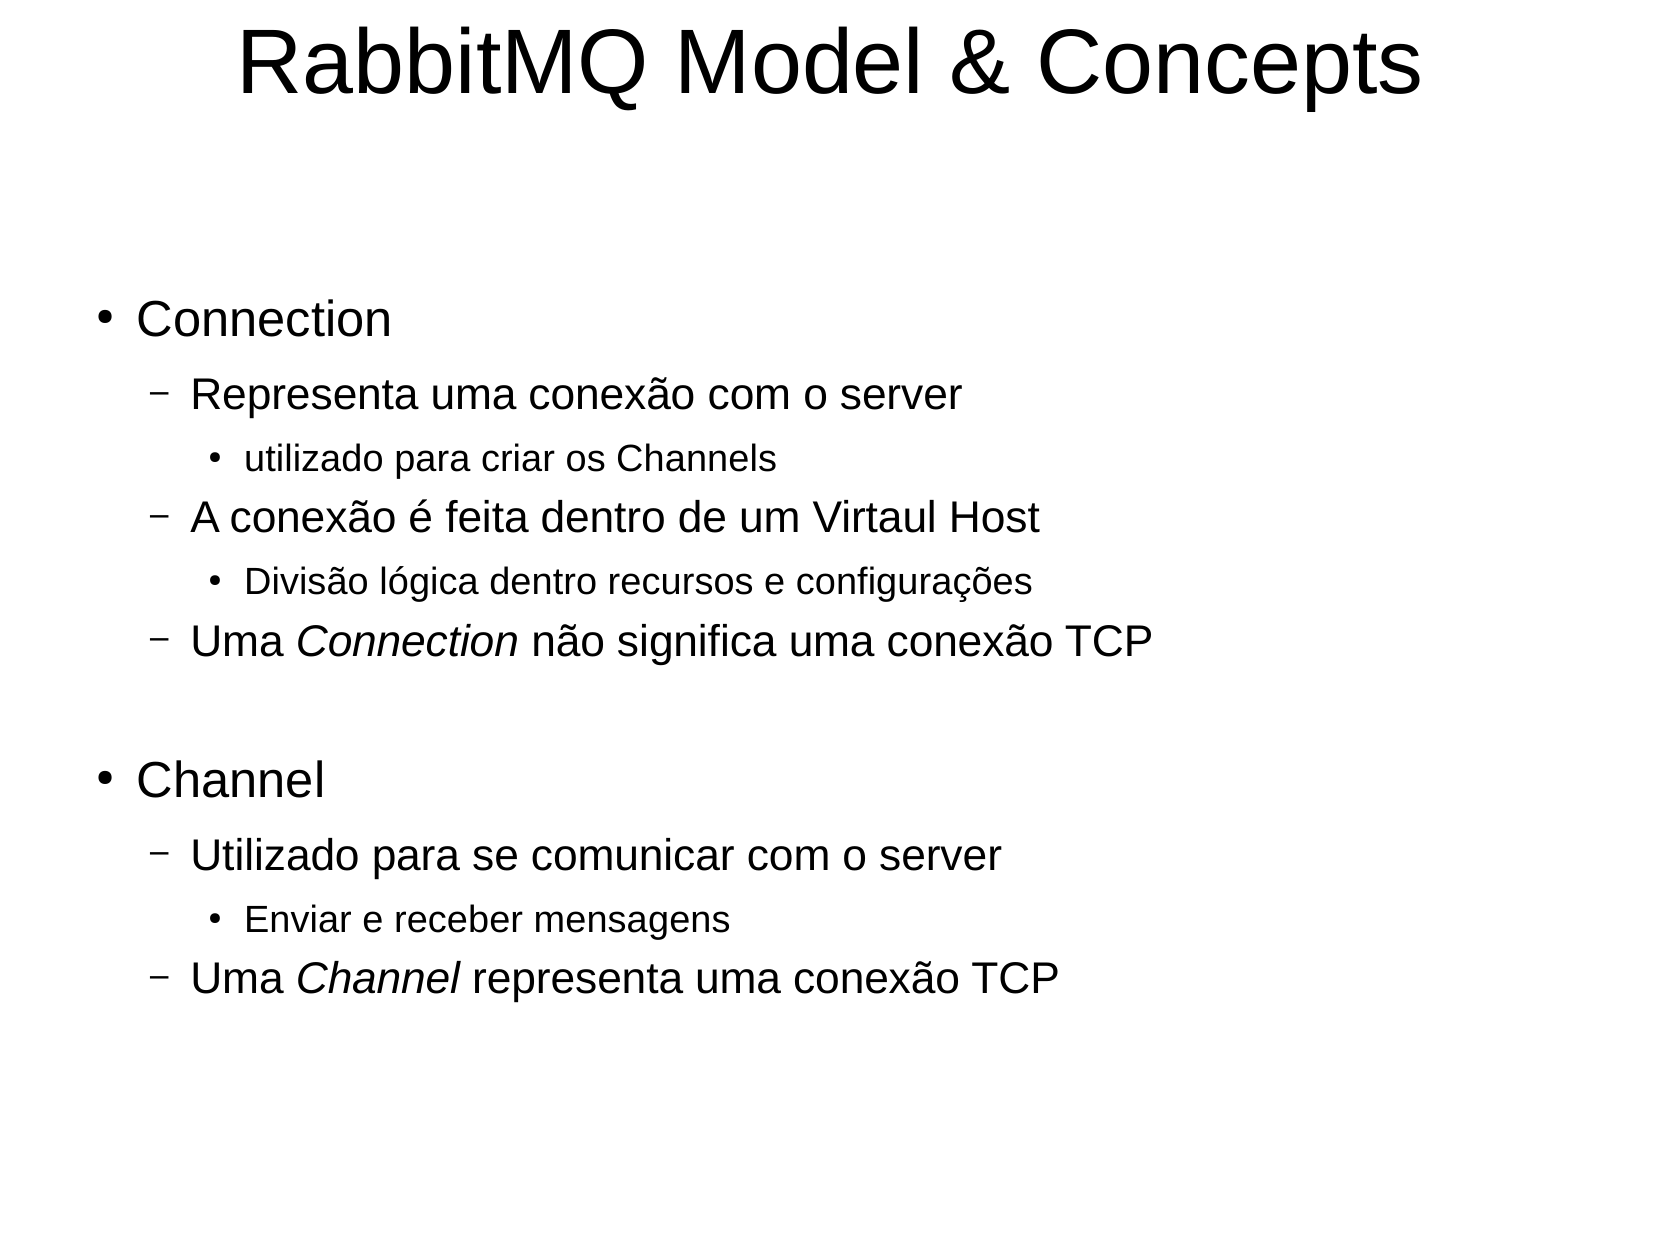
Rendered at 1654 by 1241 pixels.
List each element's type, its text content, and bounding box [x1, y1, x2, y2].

list Connection Representa uma conexão com o server utilizado para criar os Channels A conexão é feita dentro de um Virtaul Host Divisão lógica dentro recursos e configurações Uma Connection não significa uma conexão TCP Channel Utilizado para se comunicar com o server Enviar e receber mensagens Uma Channel representa uma conexão TCP [82, 290, 1538, 1010]
title RabbitMQ Model & Concepts [86, 0, 1576, 136]
